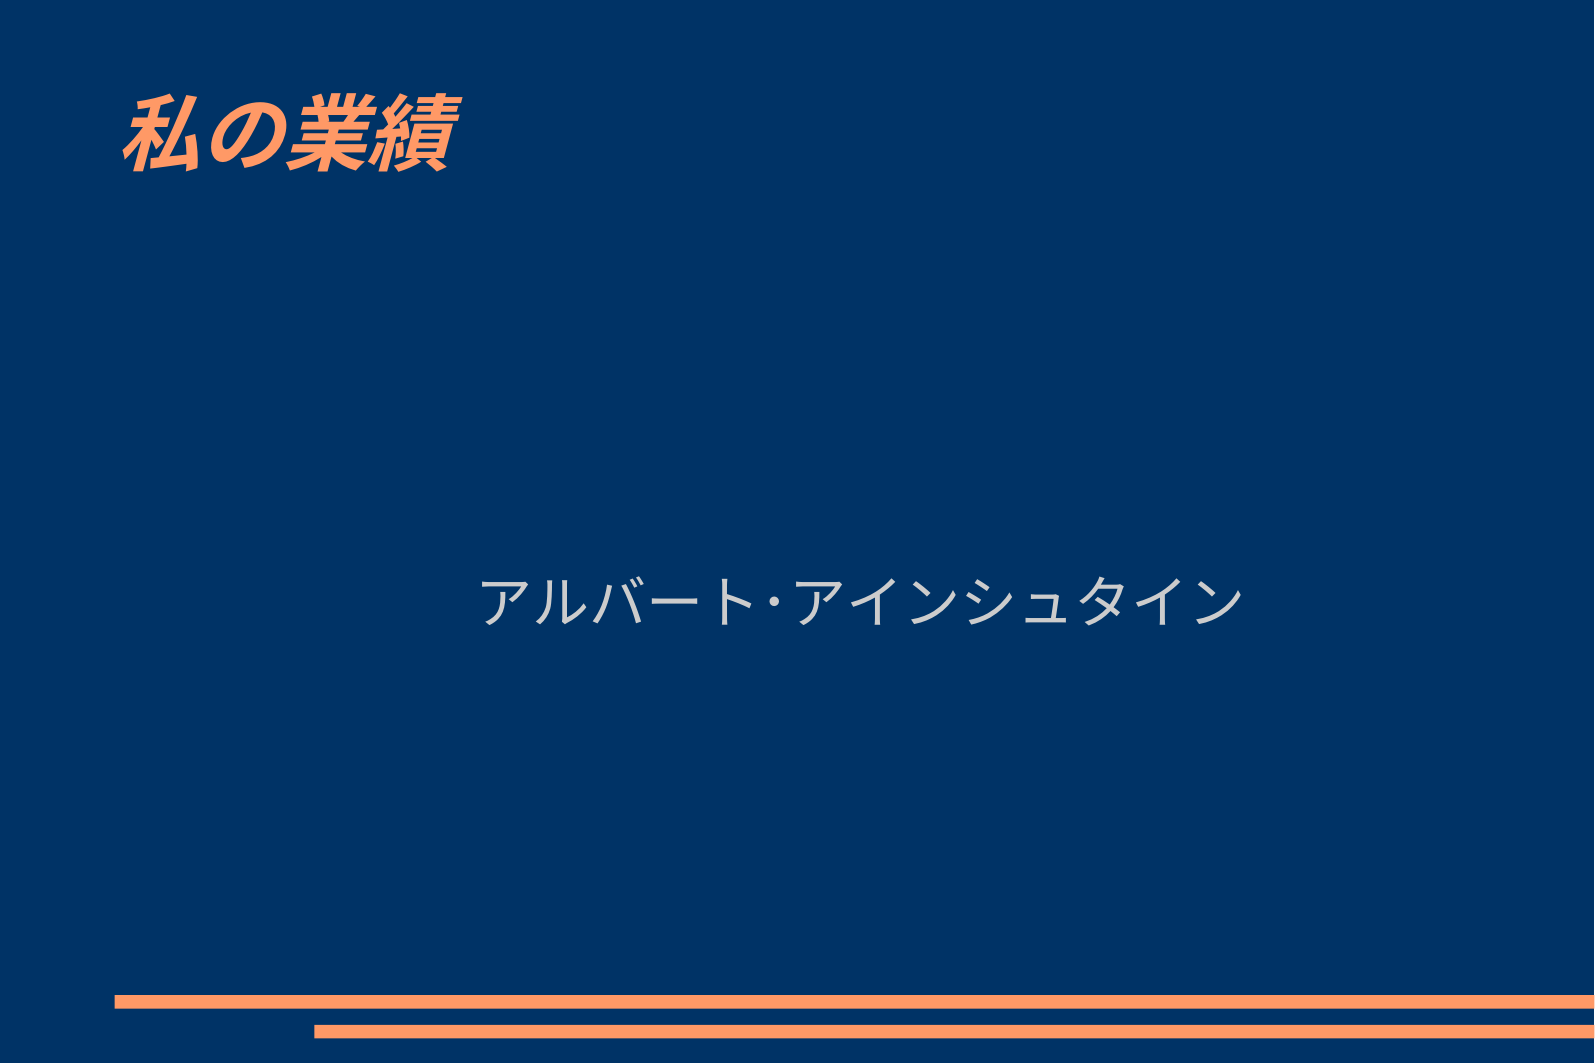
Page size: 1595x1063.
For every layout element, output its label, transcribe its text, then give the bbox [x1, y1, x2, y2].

subtitle アルバート･アインシュタイン [172, 312, 1514, 983]
title 私の業績 [117, 39, 1479, 218]
